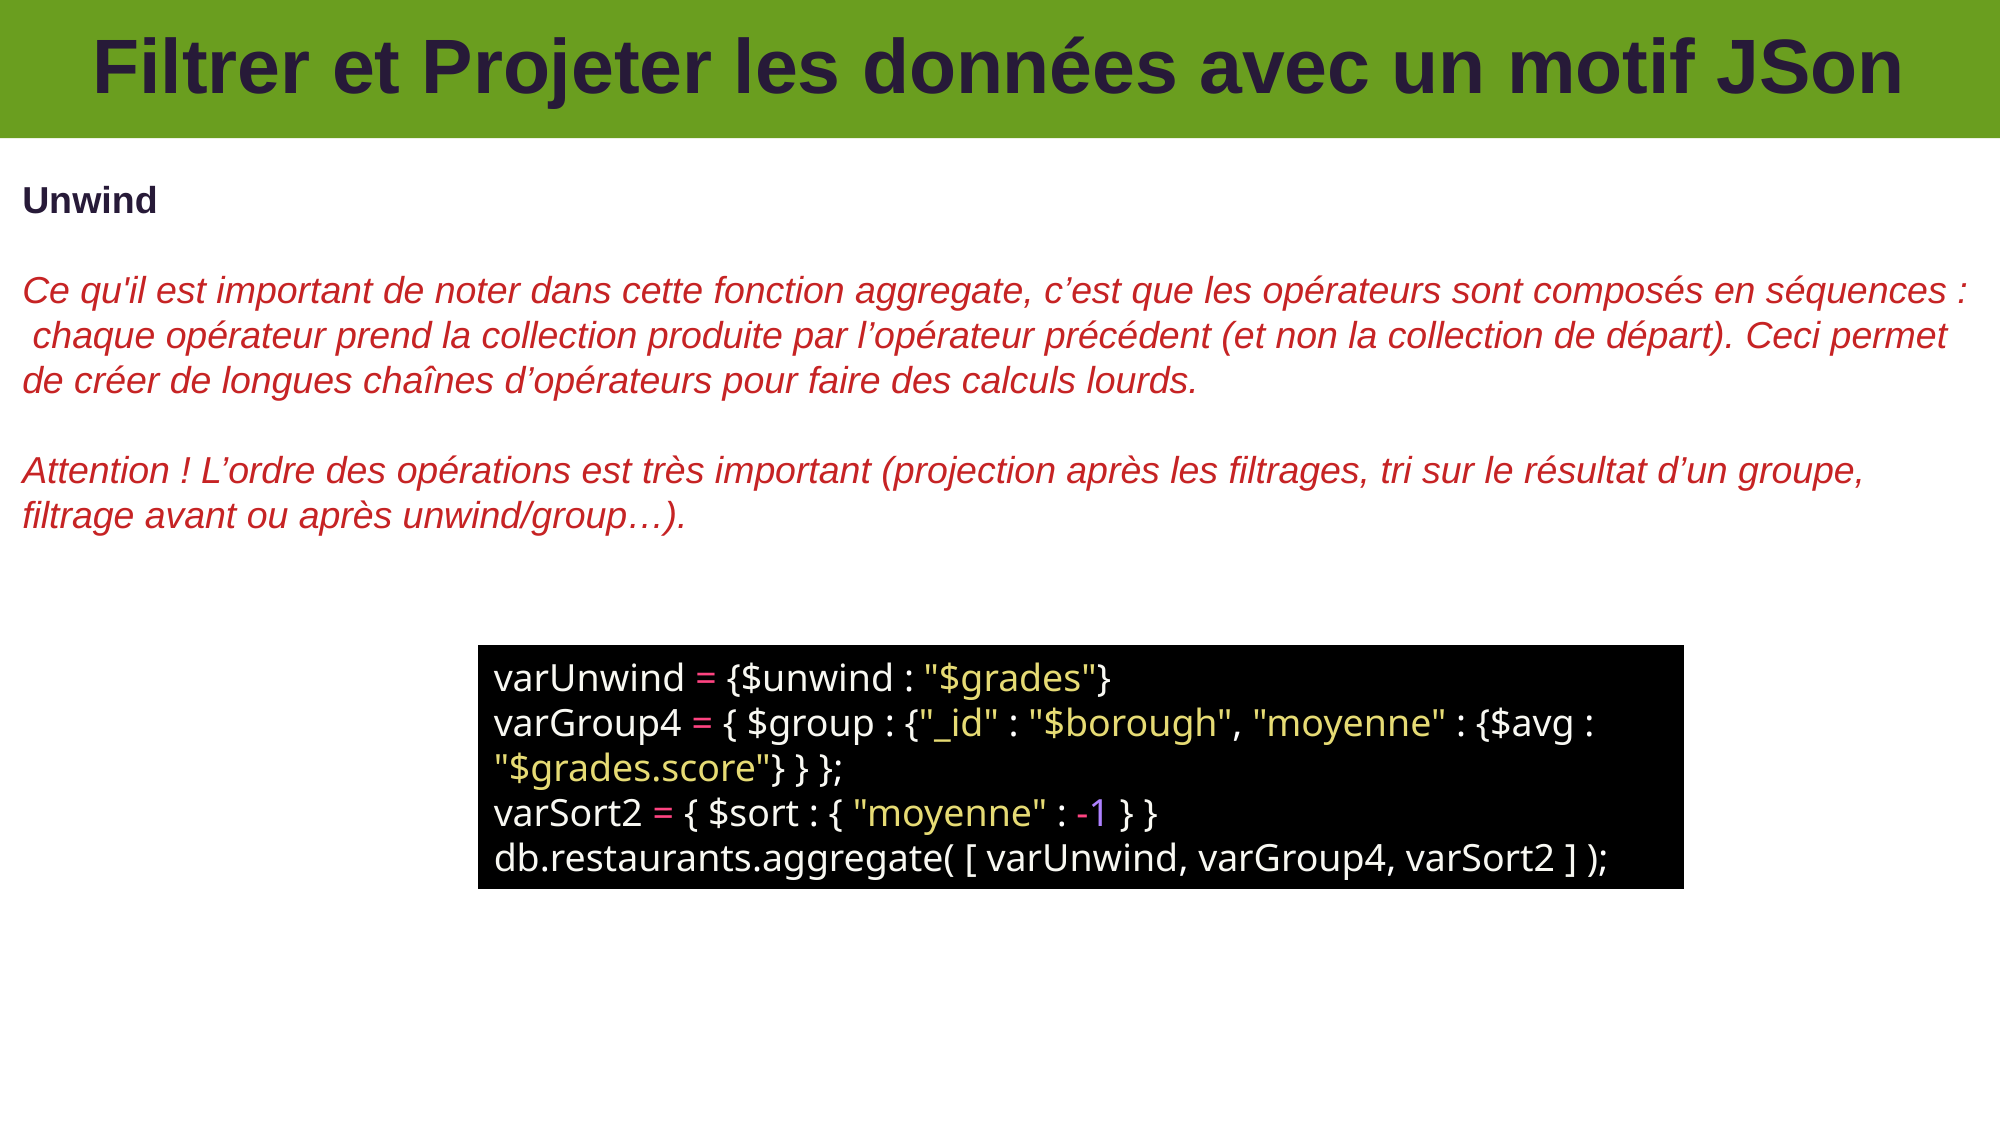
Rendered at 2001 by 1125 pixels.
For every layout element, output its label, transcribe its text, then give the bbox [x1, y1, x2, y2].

text_box [0, 139, 2000, 1125]
text_box varUnwind = {$unwind : "$grades"} varGroup4 = { $group : {"_id" : "$borough", "moyenne" : {$avg : "$grades.score"} } }; varSort2 = { $sort : { "moyenne" : -1 } } db.restaurants.aggregate( [ varUnwind, varGroup4, varSort2 ] ); [478, 645, 1684, 889]
text_box Filtrer et Projeter les données avec un motif JSon [0, 0, 2000, 139]
text_box Unwind Ce qu'il est important de noter dans cette fonction aggregate, c’est que les opérateurs sont composés en séquences : chaque opérateur prend la collection produite par l’opérateur précédent (et non la collection de départ). Ceci permet de créer de longues chaînes d’opérateurs pour faire des calculs lourds. Attention ! L’ordre des opérations est très important (projection après les filtrages, tri sur le résultat d’un groupe, filtrage avant ou après unwind/group…). [7, 168, 1993, 684]
